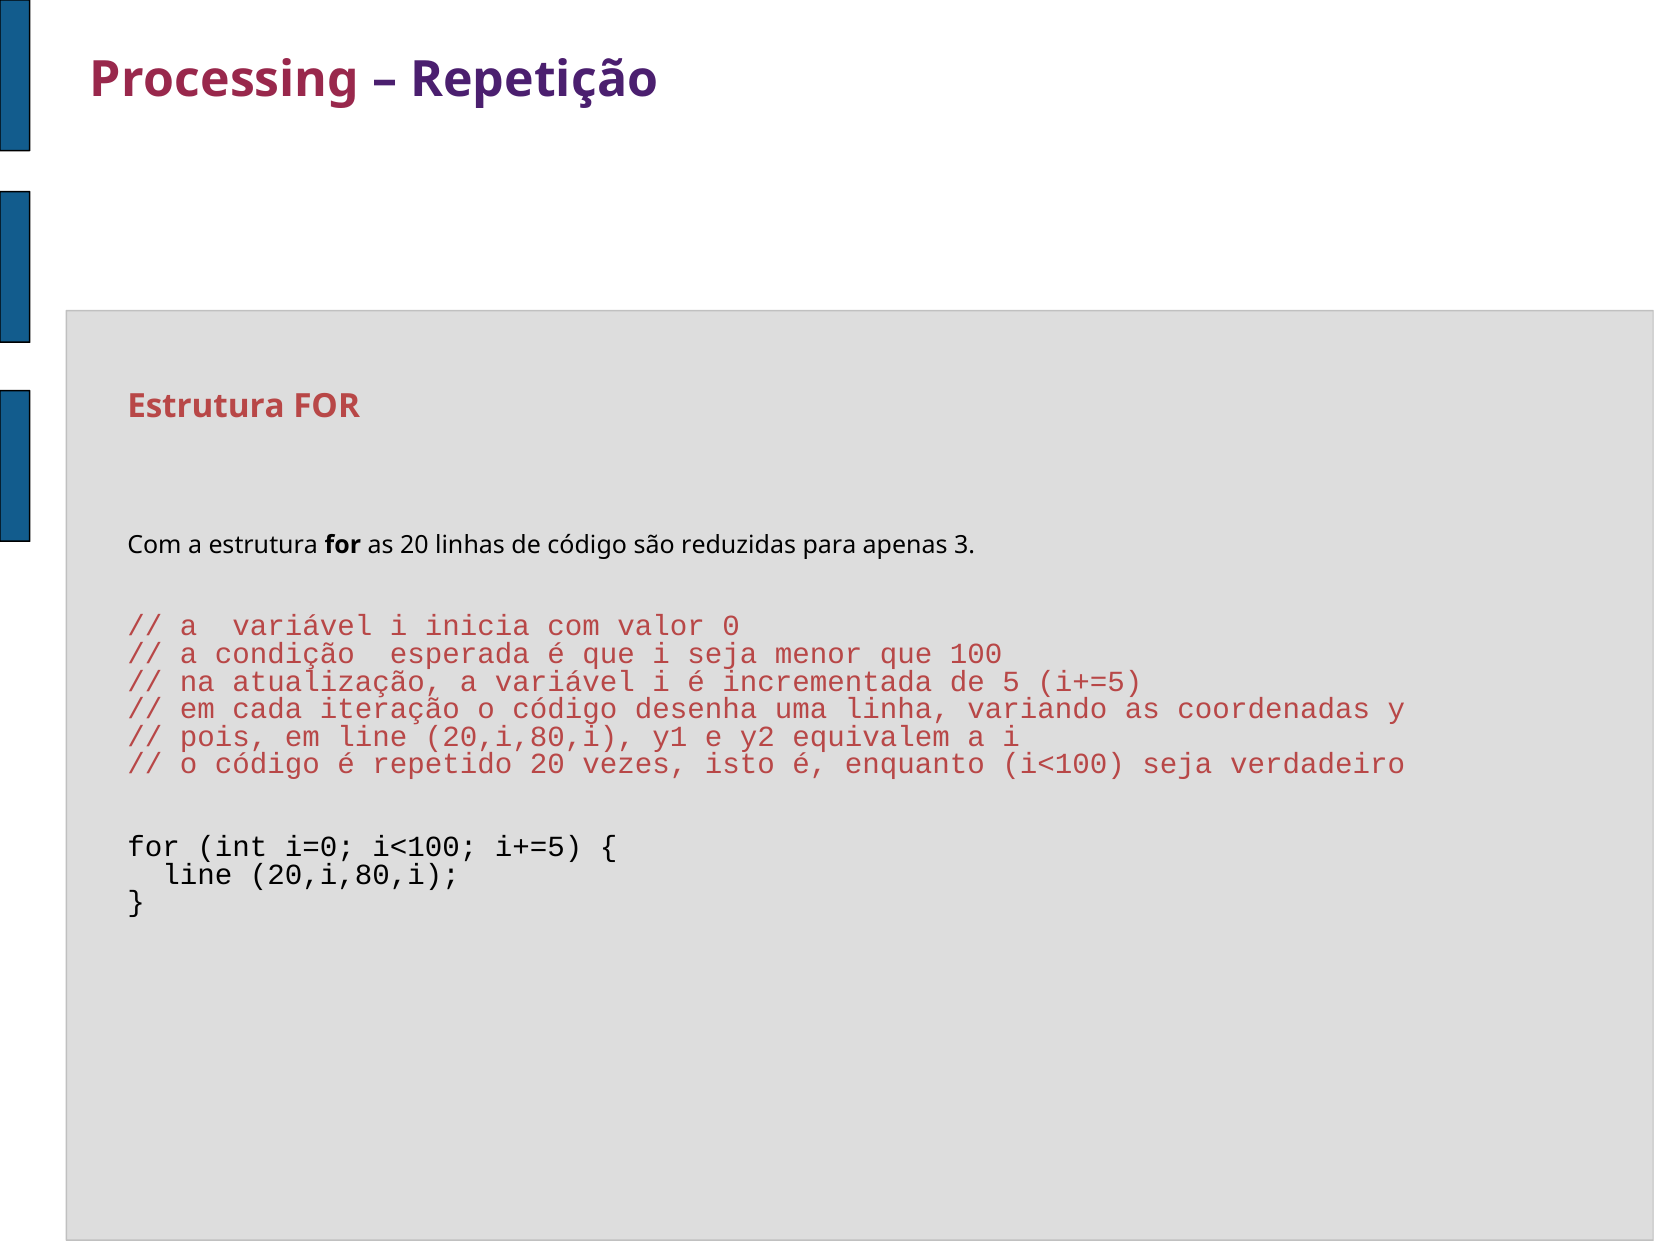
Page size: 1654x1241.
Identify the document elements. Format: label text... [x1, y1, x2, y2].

text_box Estrutura FOR Com a estrutura for as 20 linhas de código são reduzidas para apenas 3. // a variável i inicia com valor 0 // a condição esperada é que i seja menor que 100 // na atualização, a variável i é incrementada de 5 (i+=5) // em cada iteração o código desenha uma linha, variando as coordenadas y // pois, em line (20,i,80,i), y1 e y2 equivalem a i // o código é repetido 20 vezes, isto é, enquanto (i<100) seja verdadeiro for (int i=0; i<100; i+=5) { line (20,i,80,i); } [112, 374, 1575, 1088]
text_box Processing – Repetição [75, 37, 1501, 113]
